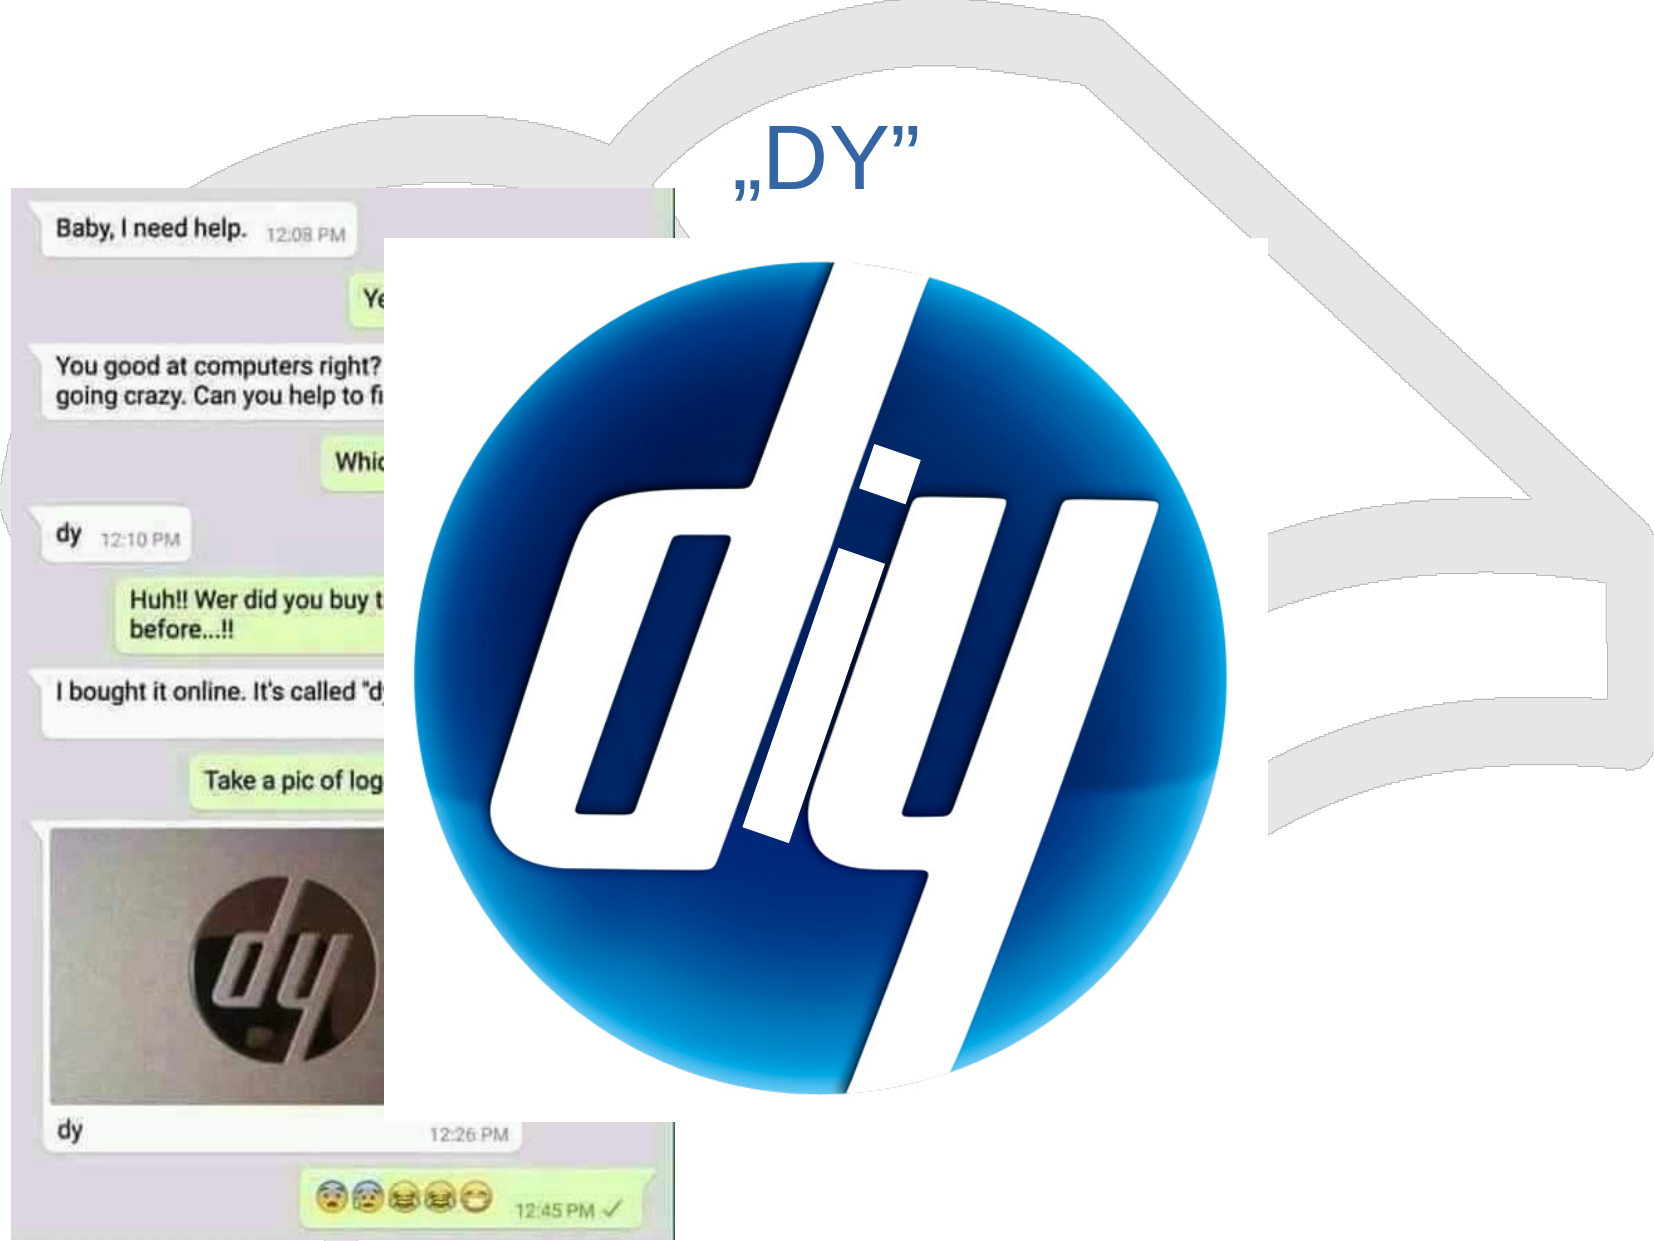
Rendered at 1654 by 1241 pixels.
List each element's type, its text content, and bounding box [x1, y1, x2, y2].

text_box i [620, 325, 1064, 1095]
picture [0, 0, 1654, 1241]
text_box „DY” [82, 49, 1571, 257]
